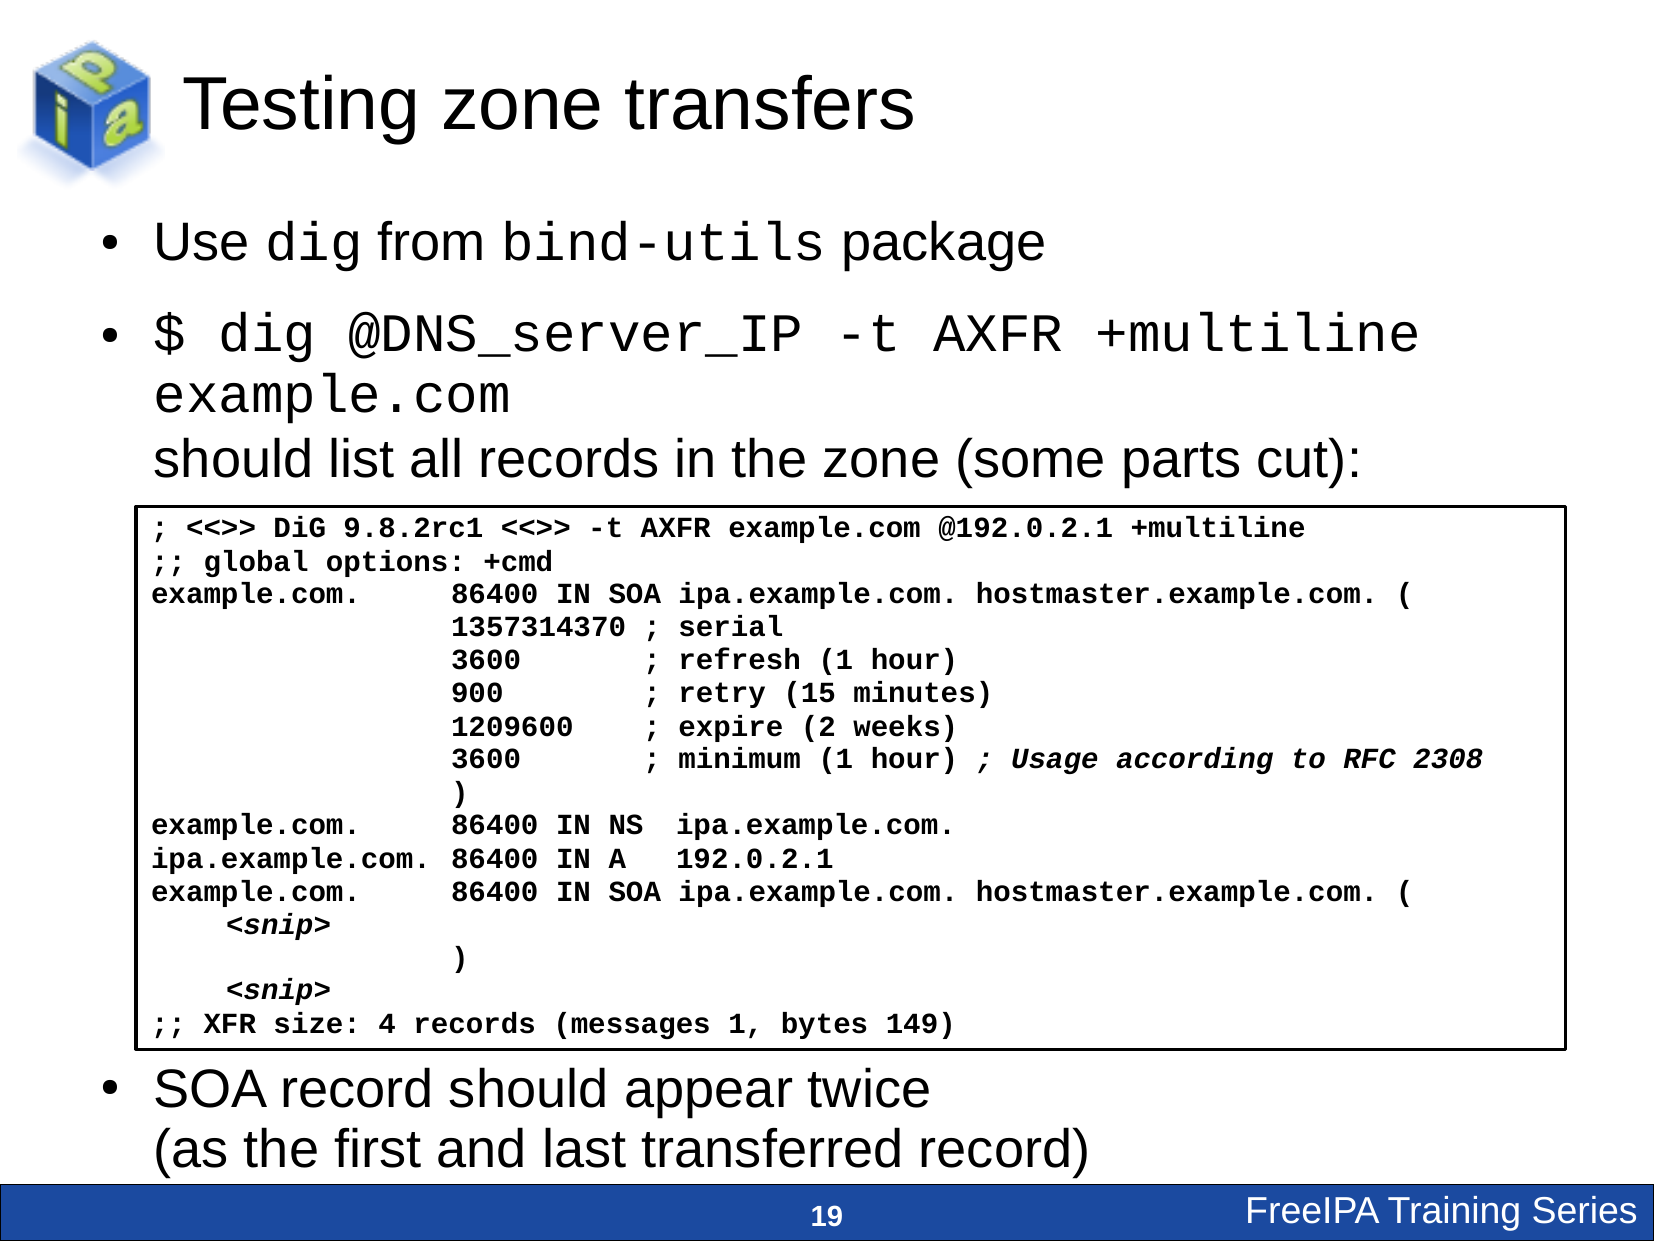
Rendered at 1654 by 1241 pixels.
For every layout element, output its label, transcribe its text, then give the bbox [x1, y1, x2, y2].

list Use dig from bind-utils package $ dig @DNS_server_IP -t AXFR +multiline example.com should list all records in the zone (some parts cut): SOA record should appear twice (as the first and last transferred record) [82, 211, 1571, 1180]
text_box ; <<>> DiG 9.8.2rc1 <<>> -t AXFR example.com @192.0.2.1 +multiline ;; global options: +cmd example.com. 86400 IN SOA ipa.example.com. hostmaster.example.com. ( 1357314370 ; serial 3600 ; refresh (1 hour) 900 ; retry (15 minutes) 1209600 ; expire (2 weeks) 3600 ; minimum (1 hour) ; Usage according to RFC 2308 ) example.com. 86400 IN NS ipa.example.com. ipa.example.com. 86400 IN A 192.0.2.1 example.com. 86400 IN SOA ipa.example.com. hostmaster.example.com. ( <snip> ) <snip> ;; XFR size: 4 records (messages 1, bytes 149) [136, 506, 1566, 1050]
picture [17, 34, 165, 193]
title Testing zone transfers [182, 31, 1579, 177]
